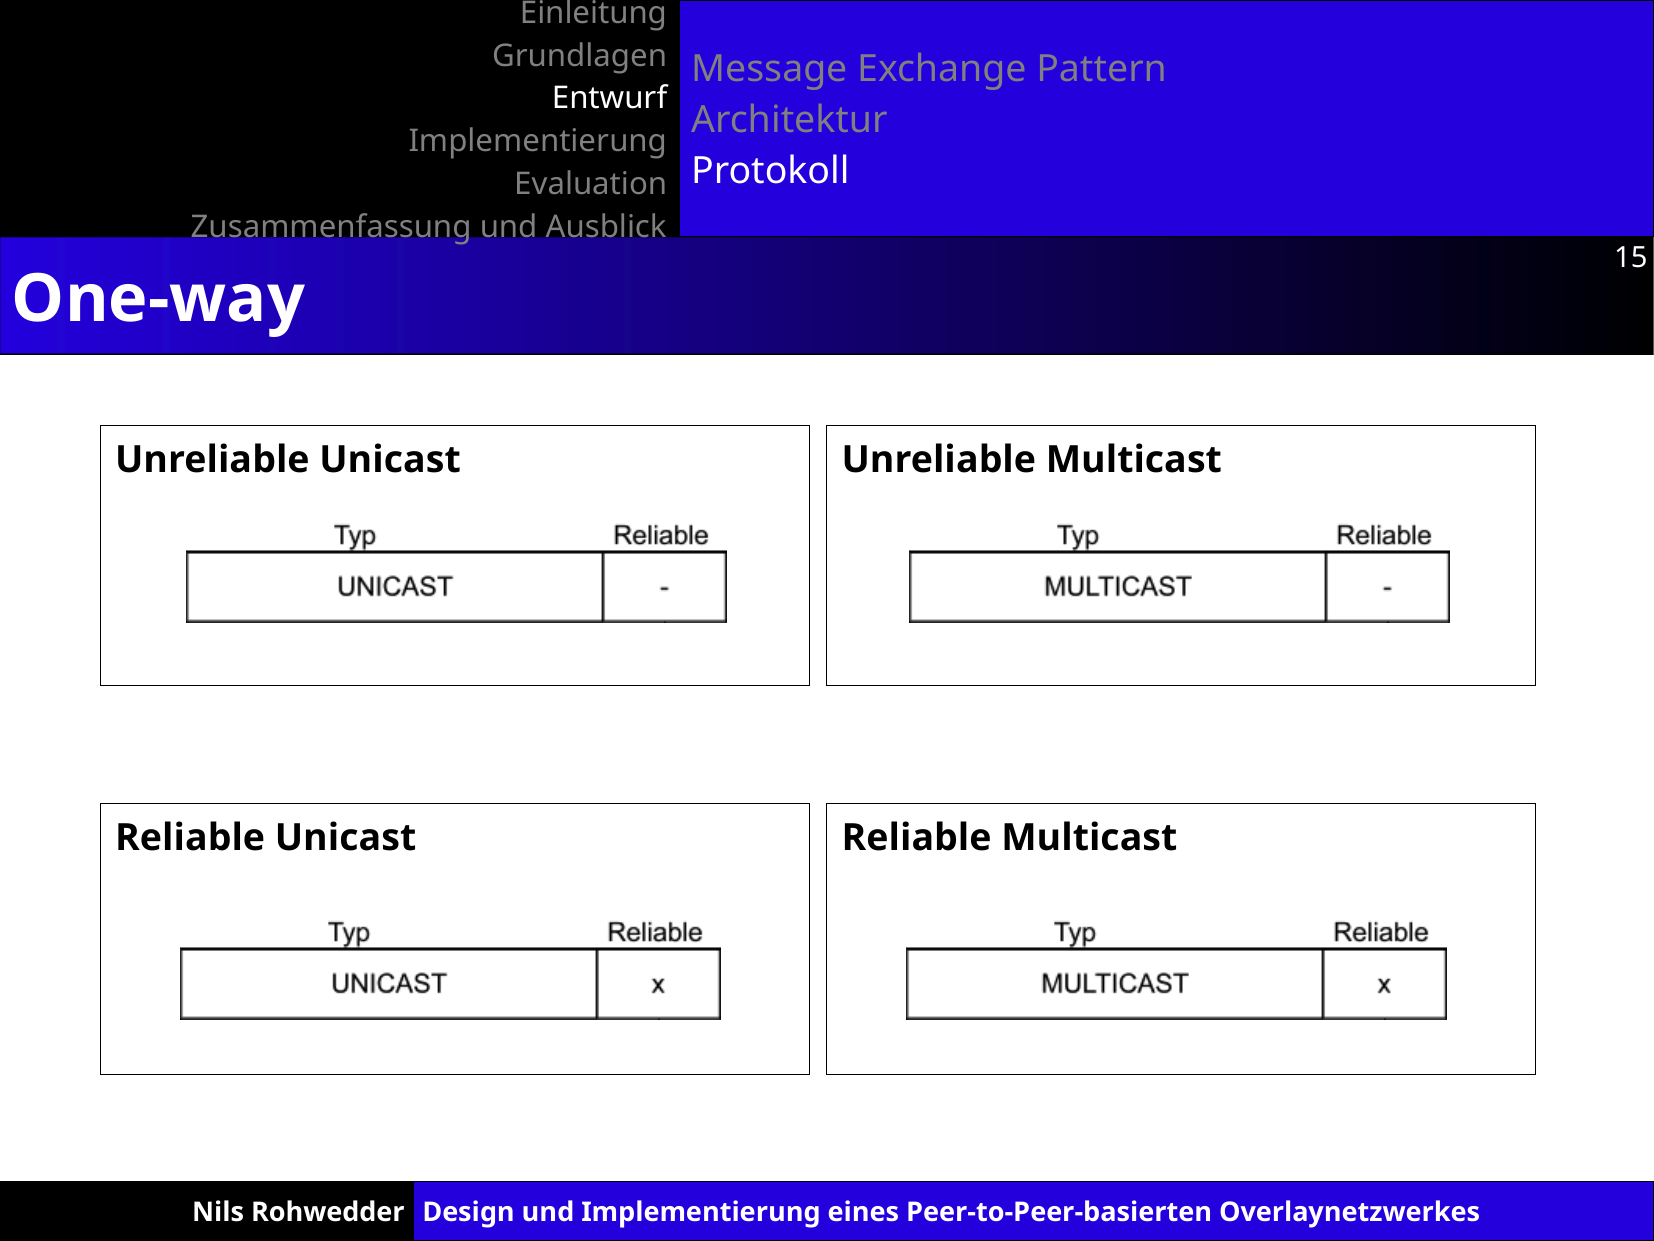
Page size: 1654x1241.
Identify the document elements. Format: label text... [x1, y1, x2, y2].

text_box Reliable Multicast [826, 803, 1536, 1075]
picture [1388, 237, 1654, 355]
picture [180, 910, 721, 1020]
picture [0, 237, 11, 355]
picture [186, 513, 727, 623]
text_box Unreliable Multicast [826, 425, 1536, 686]
title One-way [11, 236, 1388, 355]
picture [909, 513, 1450, 623]
text_box Reliable Unicast [100, 803, 810, 1075]
picture [906, 910, 1447, 1020]
text_box Unreliable Unicast [100, 425, 810, 686]
